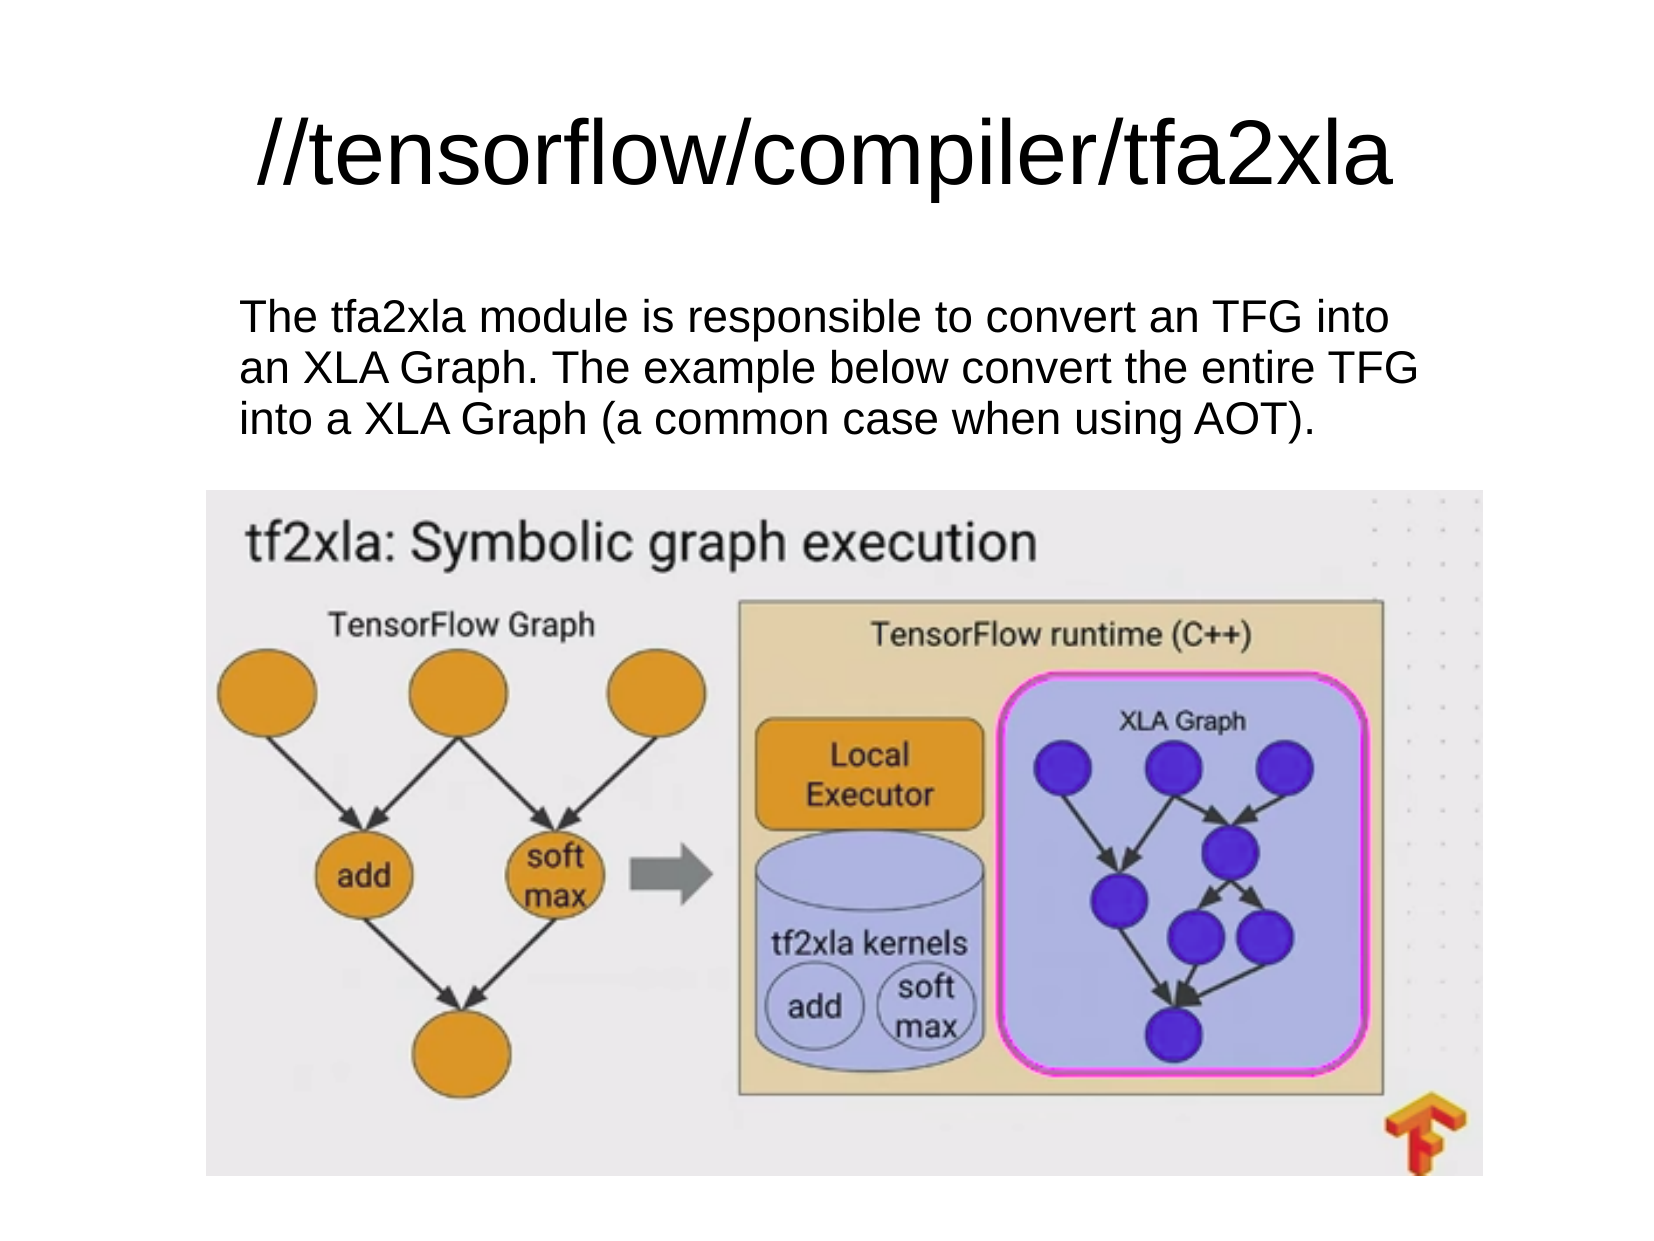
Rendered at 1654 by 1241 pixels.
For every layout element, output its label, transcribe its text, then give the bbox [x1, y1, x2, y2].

title //tensorflow/compiler/tfa2xla [82, 49, 1571, 257]
picture [206, 490, 1483, 1176]
text_box The tfa2xla module is responsible to convert an TFG into an XLA Graph. The example below convert the entire TFG into a XLA Graph (a common case when using AOT). [224, 283, 1465, 453]
